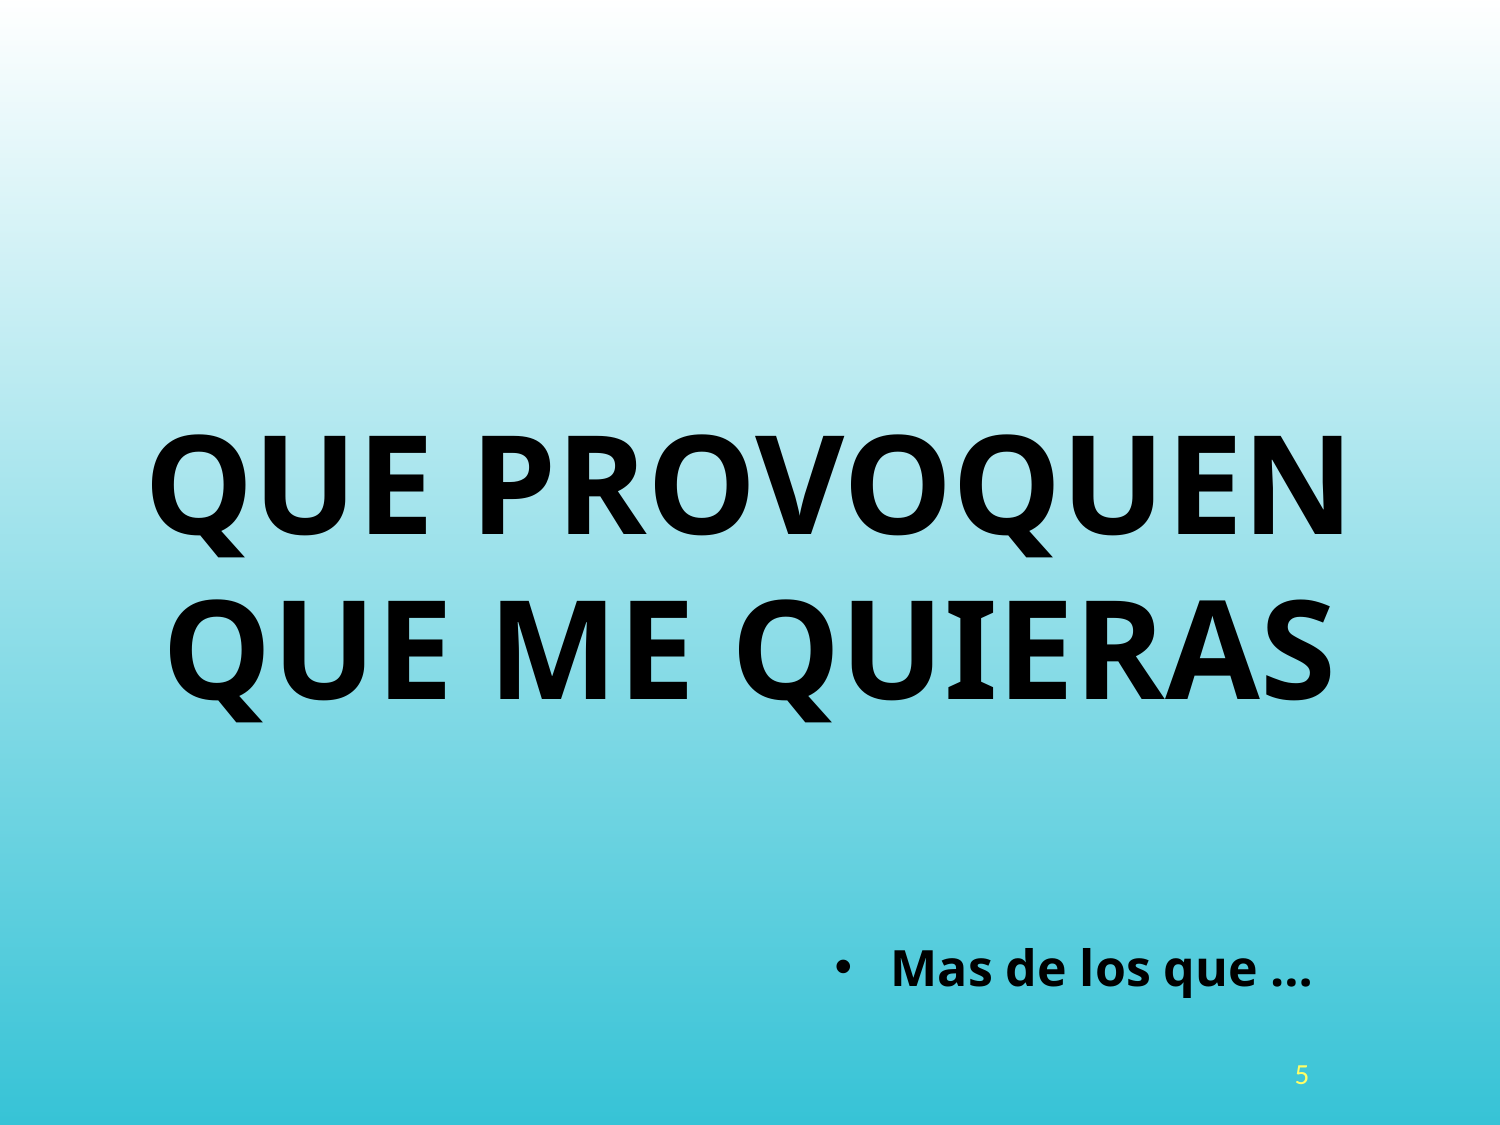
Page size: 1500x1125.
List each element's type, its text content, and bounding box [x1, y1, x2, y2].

title QUE PROVOQUEN QUE ME QUIERAS [75, 468, 1426, 657]
text_box Mas de los que … [616, 928, 1329, 1012]
text_box <número> [974, 1042, 1325, 1103]
